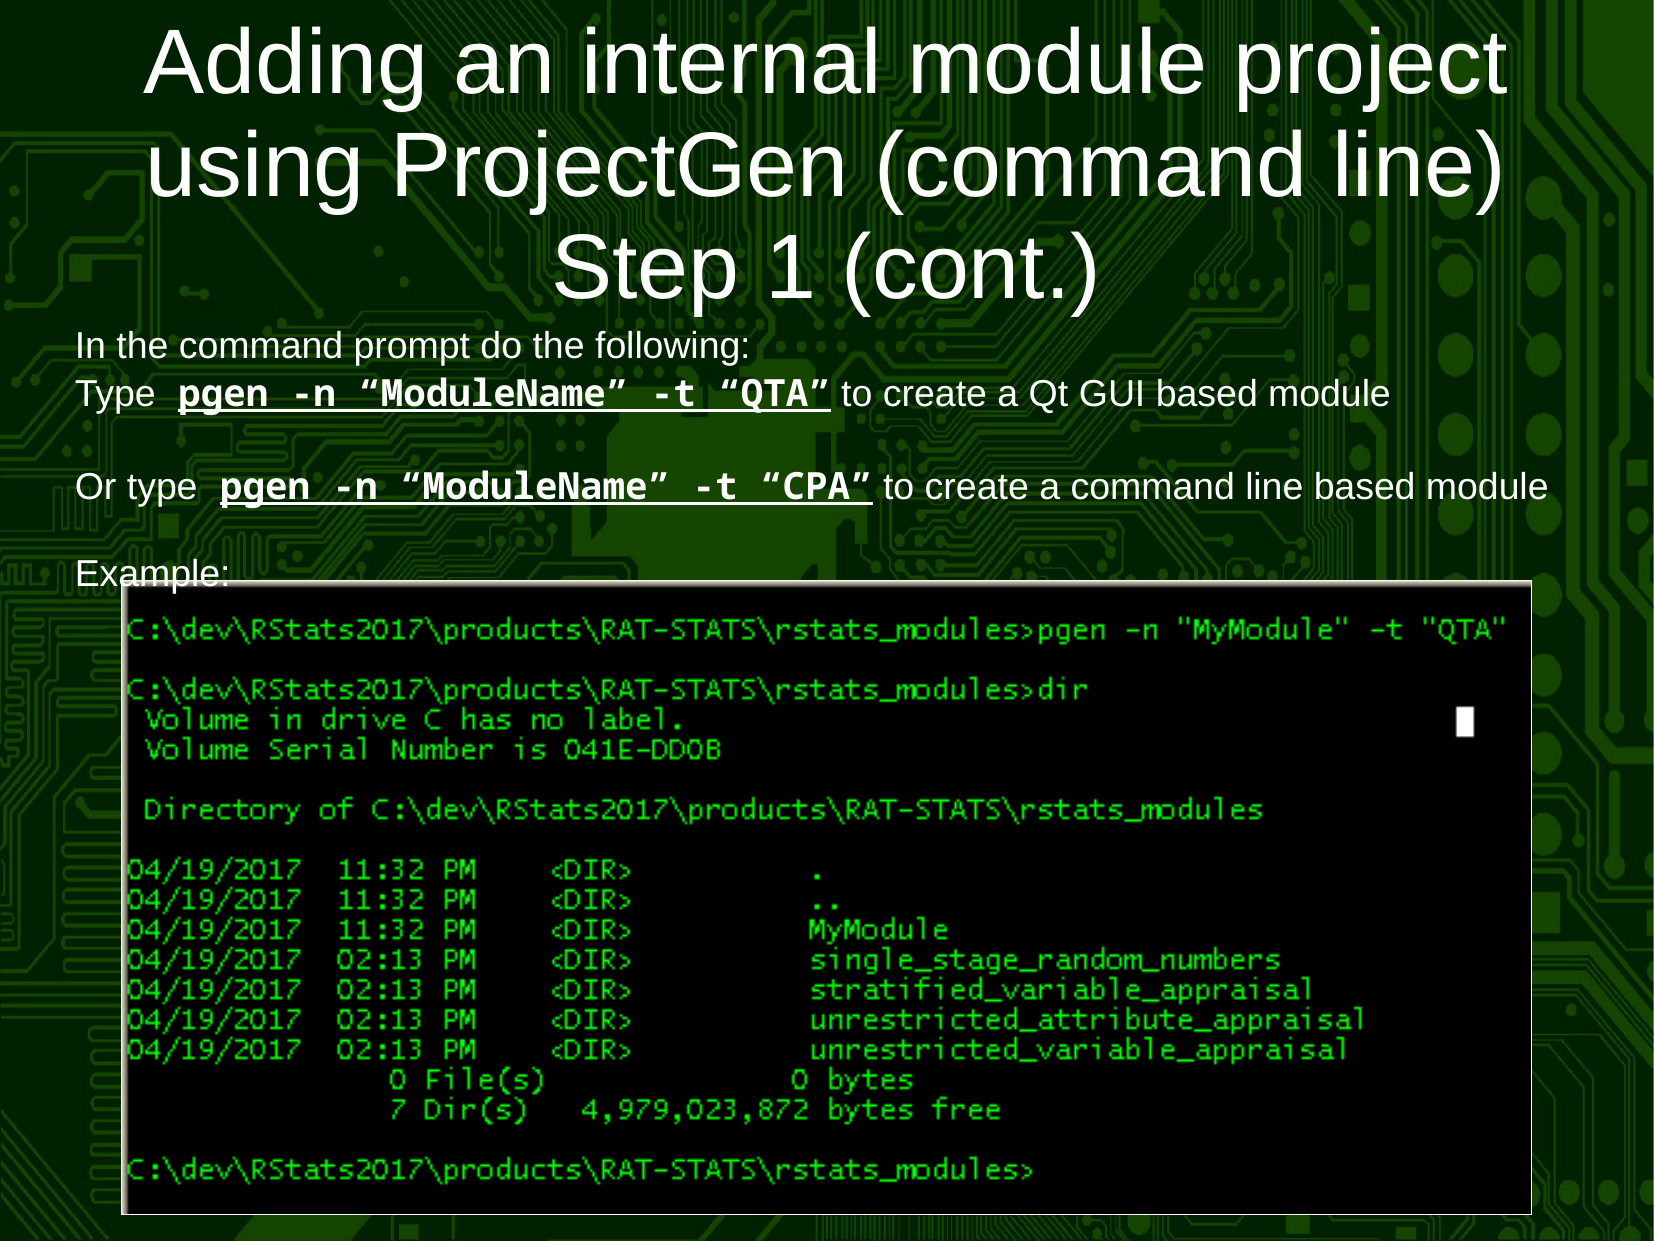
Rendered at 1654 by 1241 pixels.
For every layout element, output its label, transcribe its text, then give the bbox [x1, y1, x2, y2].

picture [0, 0, 1654, 1241]
text_box In the command prompt do the following: Type pgen -n “ModuleName” -t “QTA” to create a Qt GUI based module Or type pgen -n “ModuleName” -t “CPA” to create a command line based module Example: [60, 316, 1611, 630]
title Adding an internal module project using ProjectGen (command line) Step 1 (cont.) [82, 10, 1571, 316]
